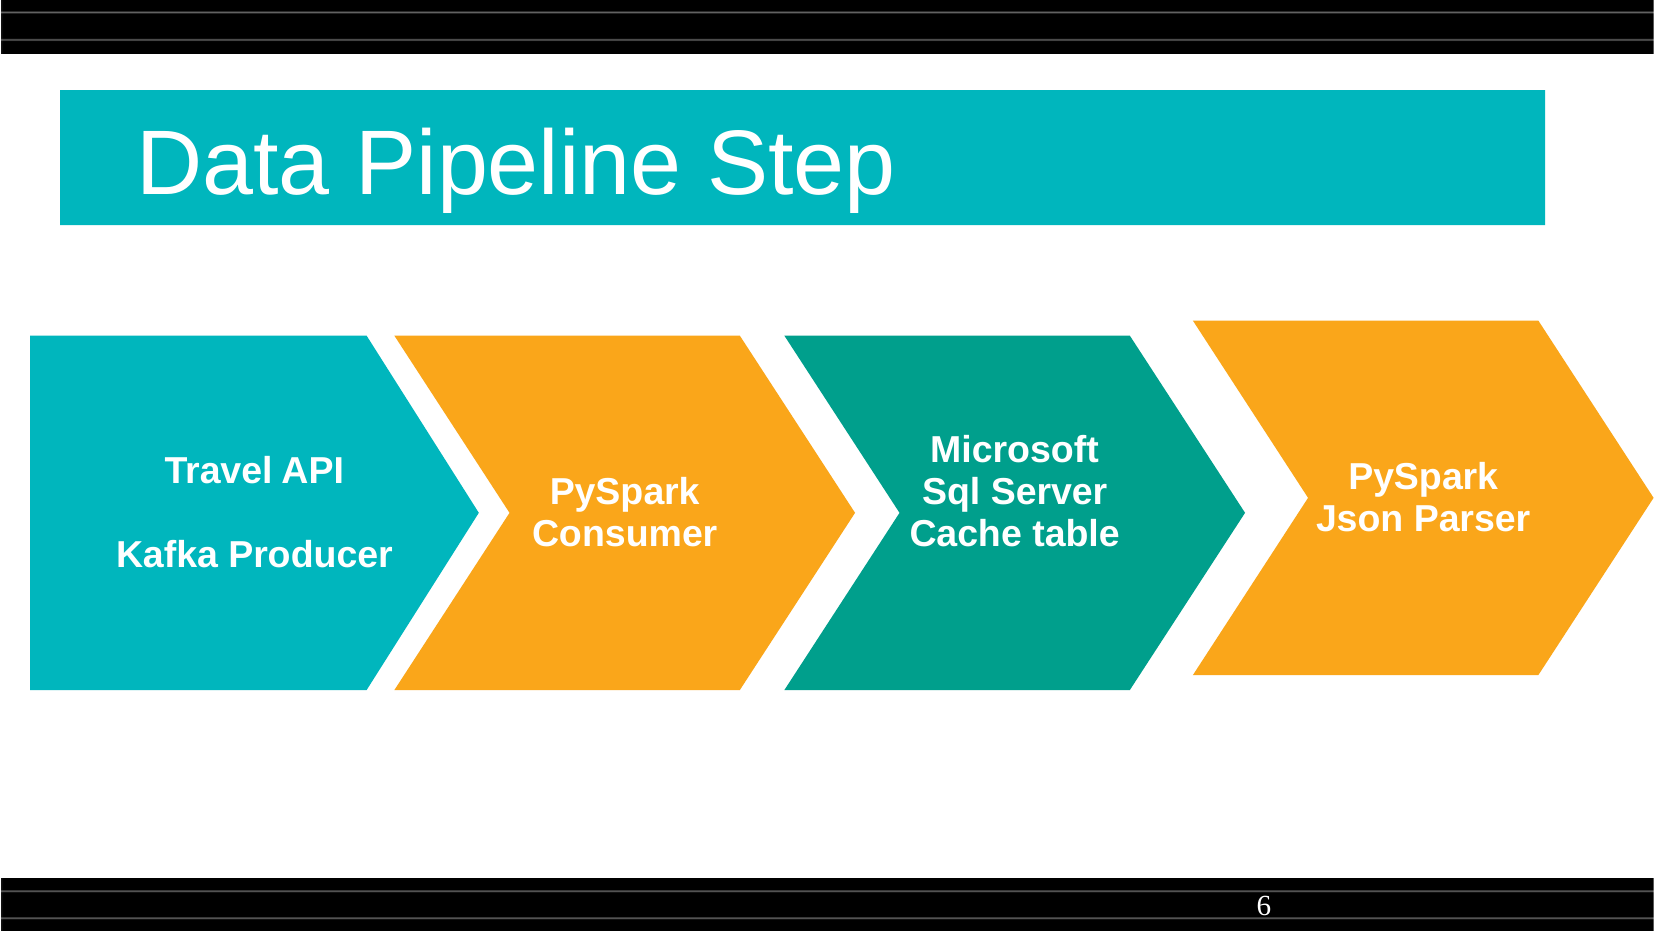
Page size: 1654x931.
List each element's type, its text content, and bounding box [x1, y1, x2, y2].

text_box PySpark Consumer [394, 335, 856, 691]
text_box PySpark Json Parser [1192, 320, 1654, 676]
text_box Microsoft Sql Server Cache table [784, 335, 1246, 691]
text_box Travel API Kafka Producer [30, 335, 479, 691]
title Data Pipeline Step [60, 90, 1546, 226]
